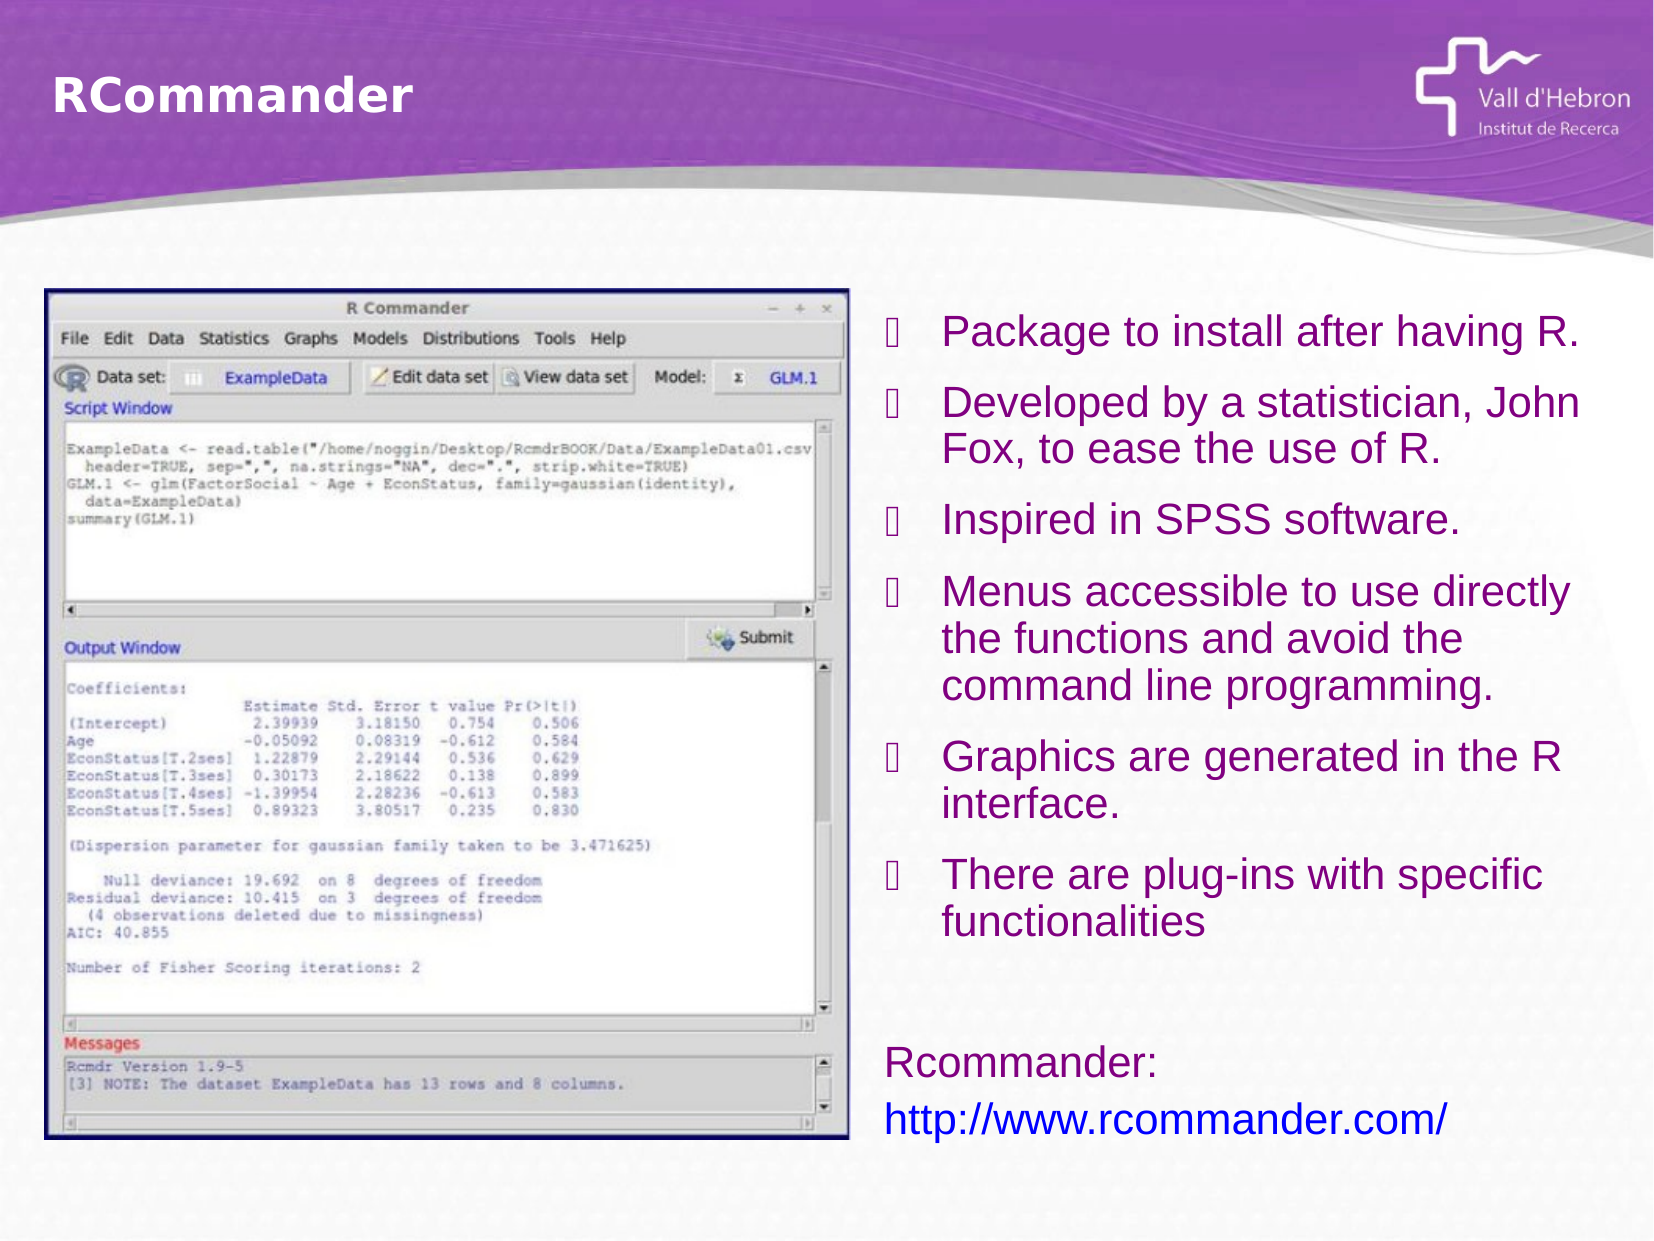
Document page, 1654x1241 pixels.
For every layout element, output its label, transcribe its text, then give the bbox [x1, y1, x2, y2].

text_box  [885, 742, 902, 797]
text_box  [885, 506, 902, 561]
text_box RCommander [51, 67, 739, 134]
text_box Rcommander: [883, 1037, 1159, 1087]
text_box  [885, 388, 902, 443]
text_box  [885, 317, 902, 372]
text_box  [885, 860, 902, 915]
text_box http://www.rcommander.com/ [883, 1095, 1449, 1145]
text_box  [885, 577, 902, 632]
text_box Fox, to ease the use of R. [941, 424, 1443, 474]
text_box interface. [941, 779, 1122, 829]
text_box Menus accessible to use directly [941, 566, 1585, 616]
text_box Developed by a statistician, John [941, 377, 1594, 428]
text_box Package to install after having R. [941, 306, 1582, 357]
text_box Graphics are generated in the R [941, 731, 1576, 781]
text_box command line programming. [941, 661, 1496, 711]
text_box the functions and avoid the [941, 613, 1477, 661]
picture [0, 0, 1654, 1241]
text_box There are plug-ins with specific [941, 850, 1557, 900]
text_box functionalities [941, 897, 1207, 947]
text_box Inspired in SPSS software. [941, 495, 1463, 545]
